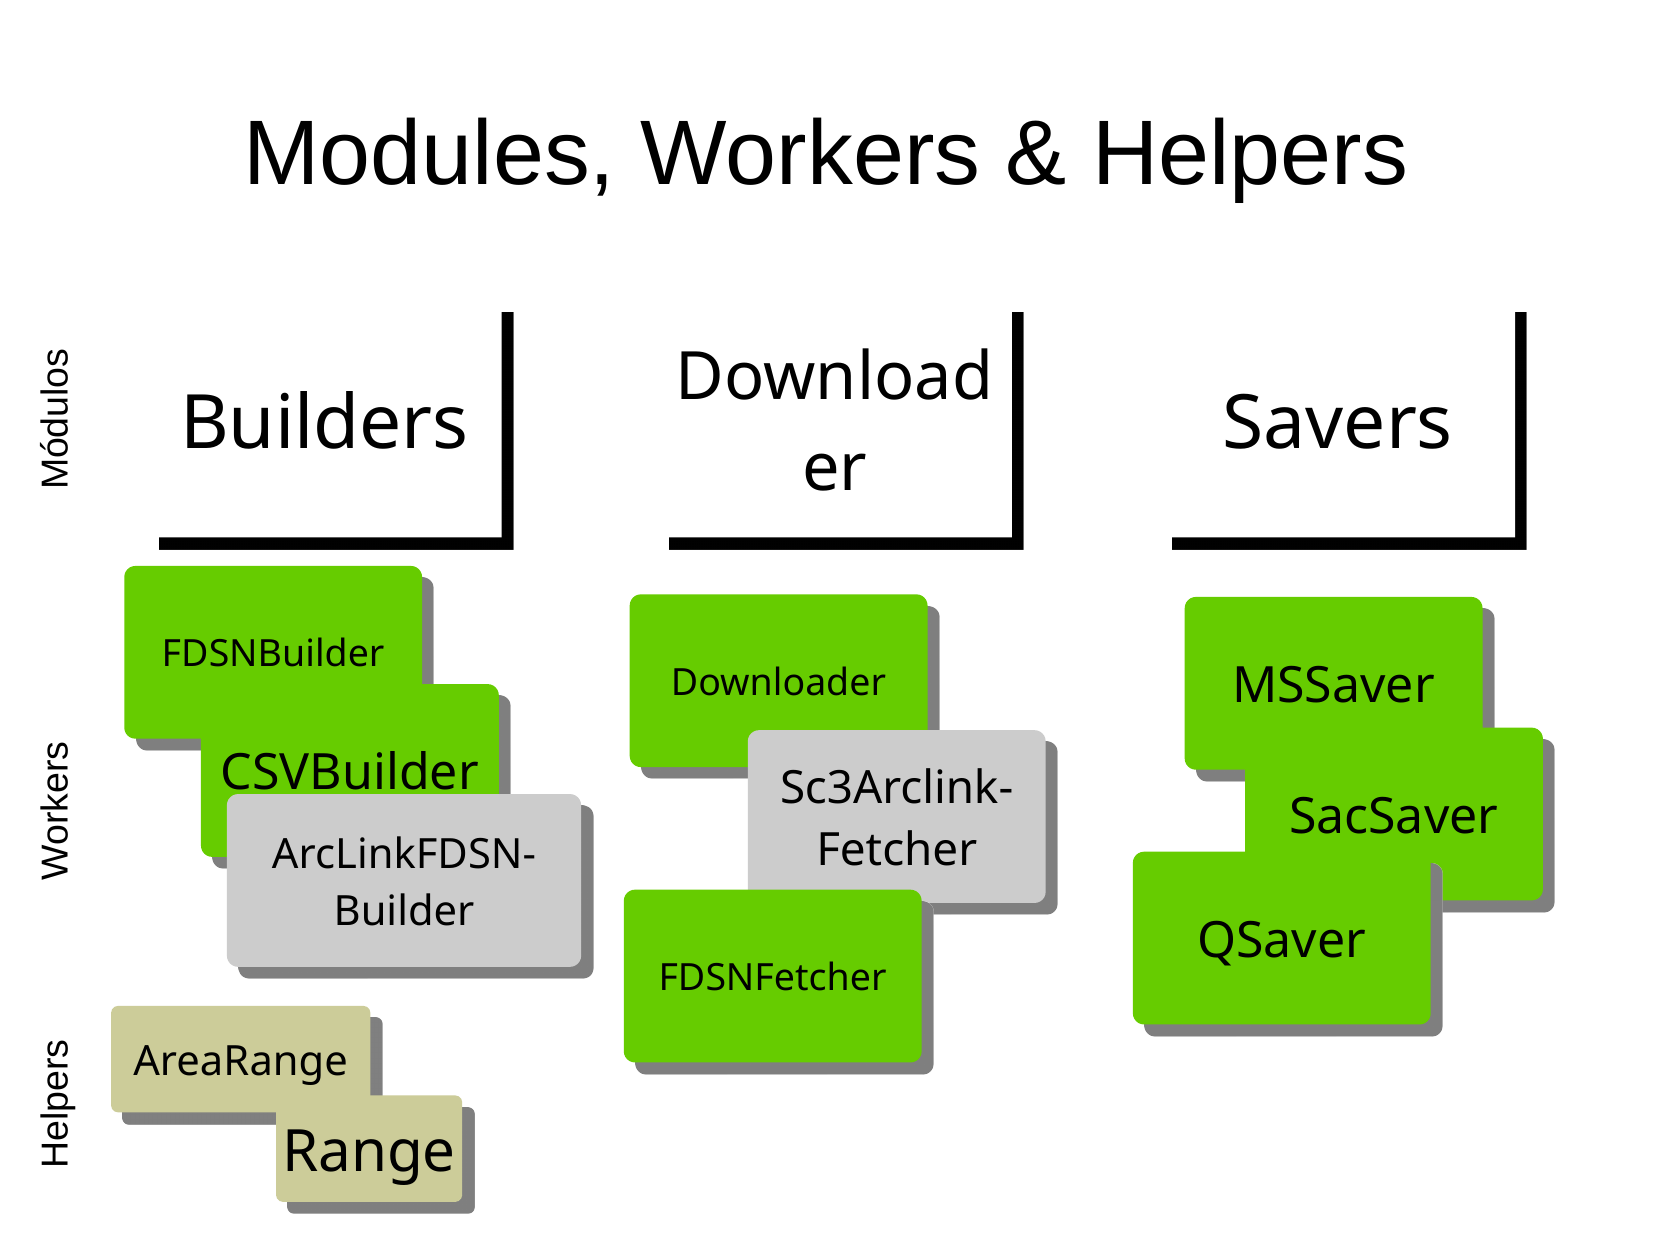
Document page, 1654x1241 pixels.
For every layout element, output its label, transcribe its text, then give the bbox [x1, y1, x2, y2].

text_box Helpers [26, 1024, 83, 1184]
text_box Builders [147, 301, 502, 538]
text_box Downloader [657, 301, 1012, 538]
text_box FDSNFetcher [623, 889, 922, 1063]
text_box QSaver [1132, 851, 1431, 1025]
title Modules, Workers & Helpers [82, 49, 1571, 257]
text_box Range [276, 1095, 463, 1202]
text_box AreaRange [111, 1005, 371, 1113]
text_box Módulos [26, 333, 83, 505]
text_box Sc3Arclink- Fetcher [747, 730, 1046, 903]
text_box CSVBuilder [200, 684, 499, 857]
text_box SacSaver [1245, 727, 1543, 901]
text_box ArcLinkFDSN- Builder [226, 794, 582, 967]
text_box Savers [1160, 301, 1516, 538]
text_box FDSNBuilder [124, 565, 423, 739]
text_box Downloader [629, 594, 928, 768]
text_box MSSaver [1184, 596, 1483, 770]
text_box Workers [26, 726, 83, 895]
